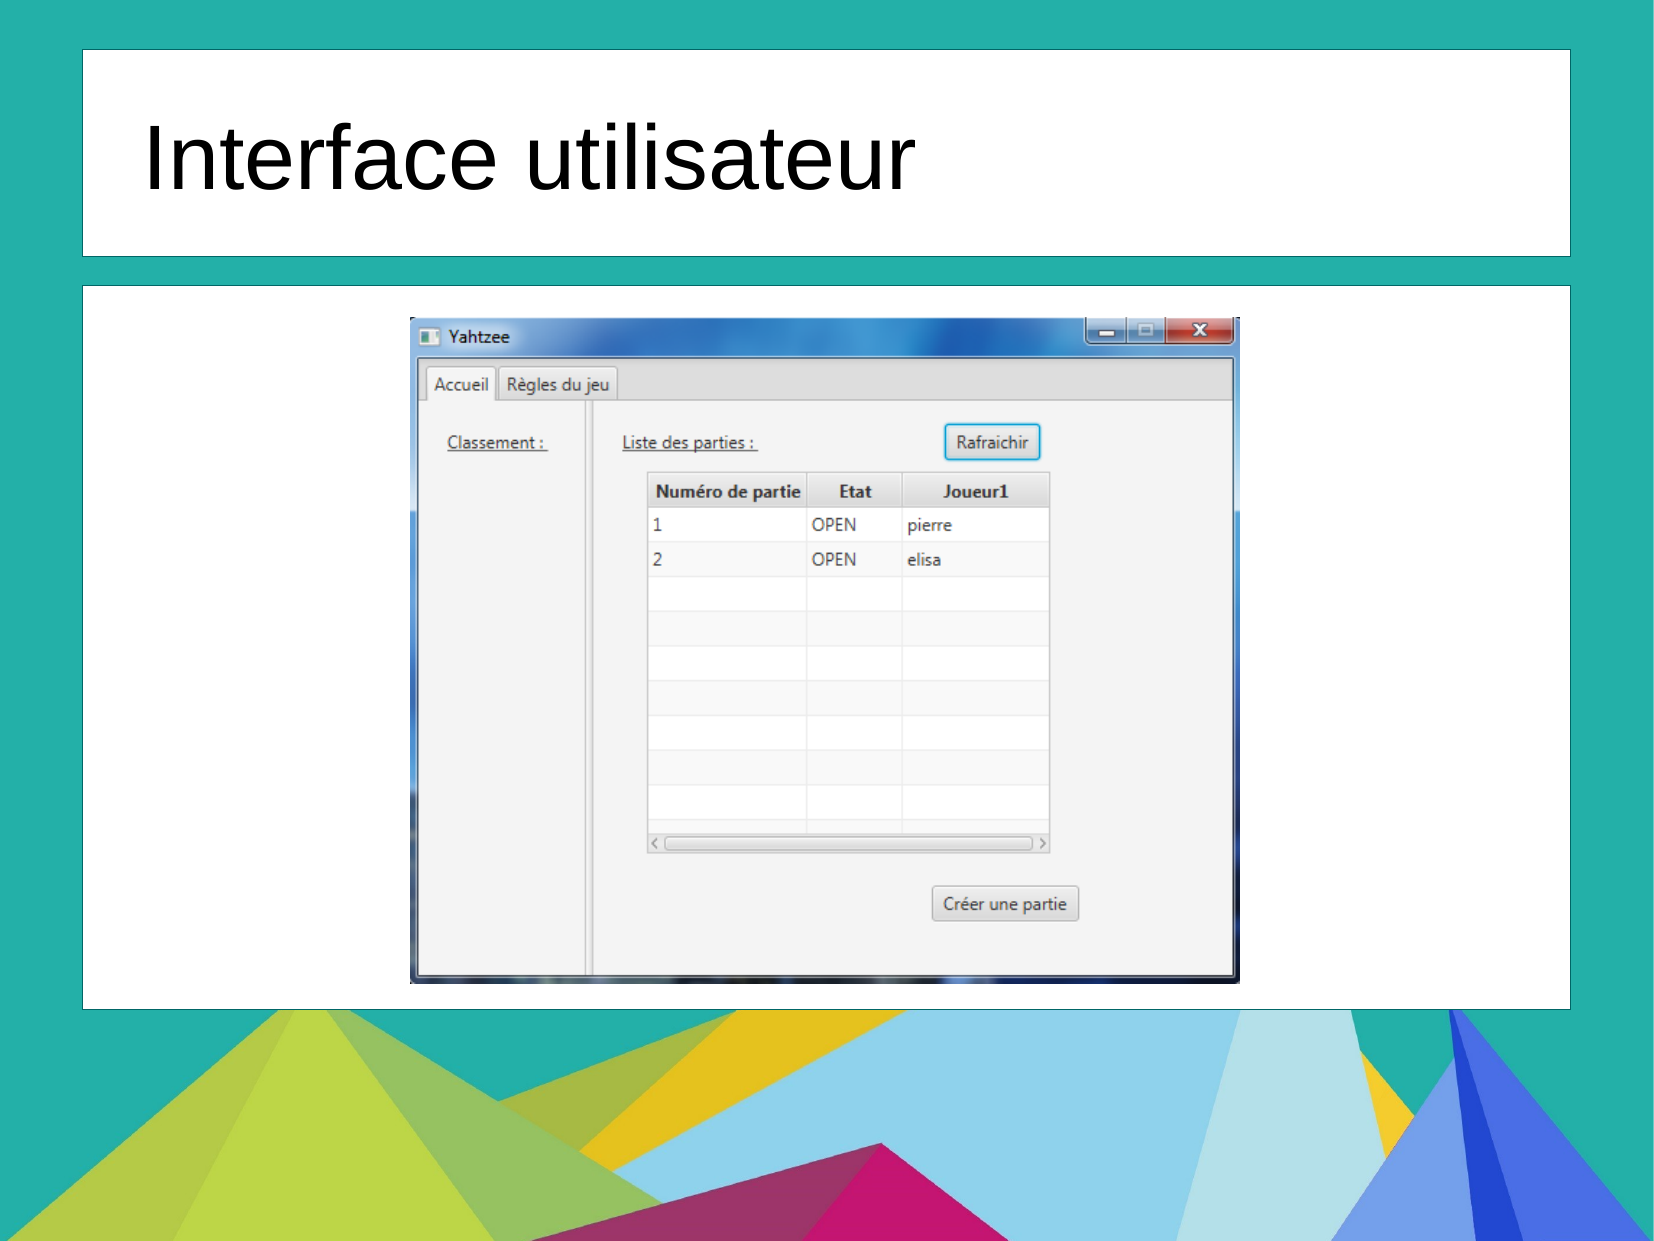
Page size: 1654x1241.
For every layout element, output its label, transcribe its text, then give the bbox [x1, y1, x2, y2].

text_box [82, 285, 1571, 1010]
title Interface utilisateur [82, 49, 1571, 257]
picture [0, 0, 1654, 1241]
